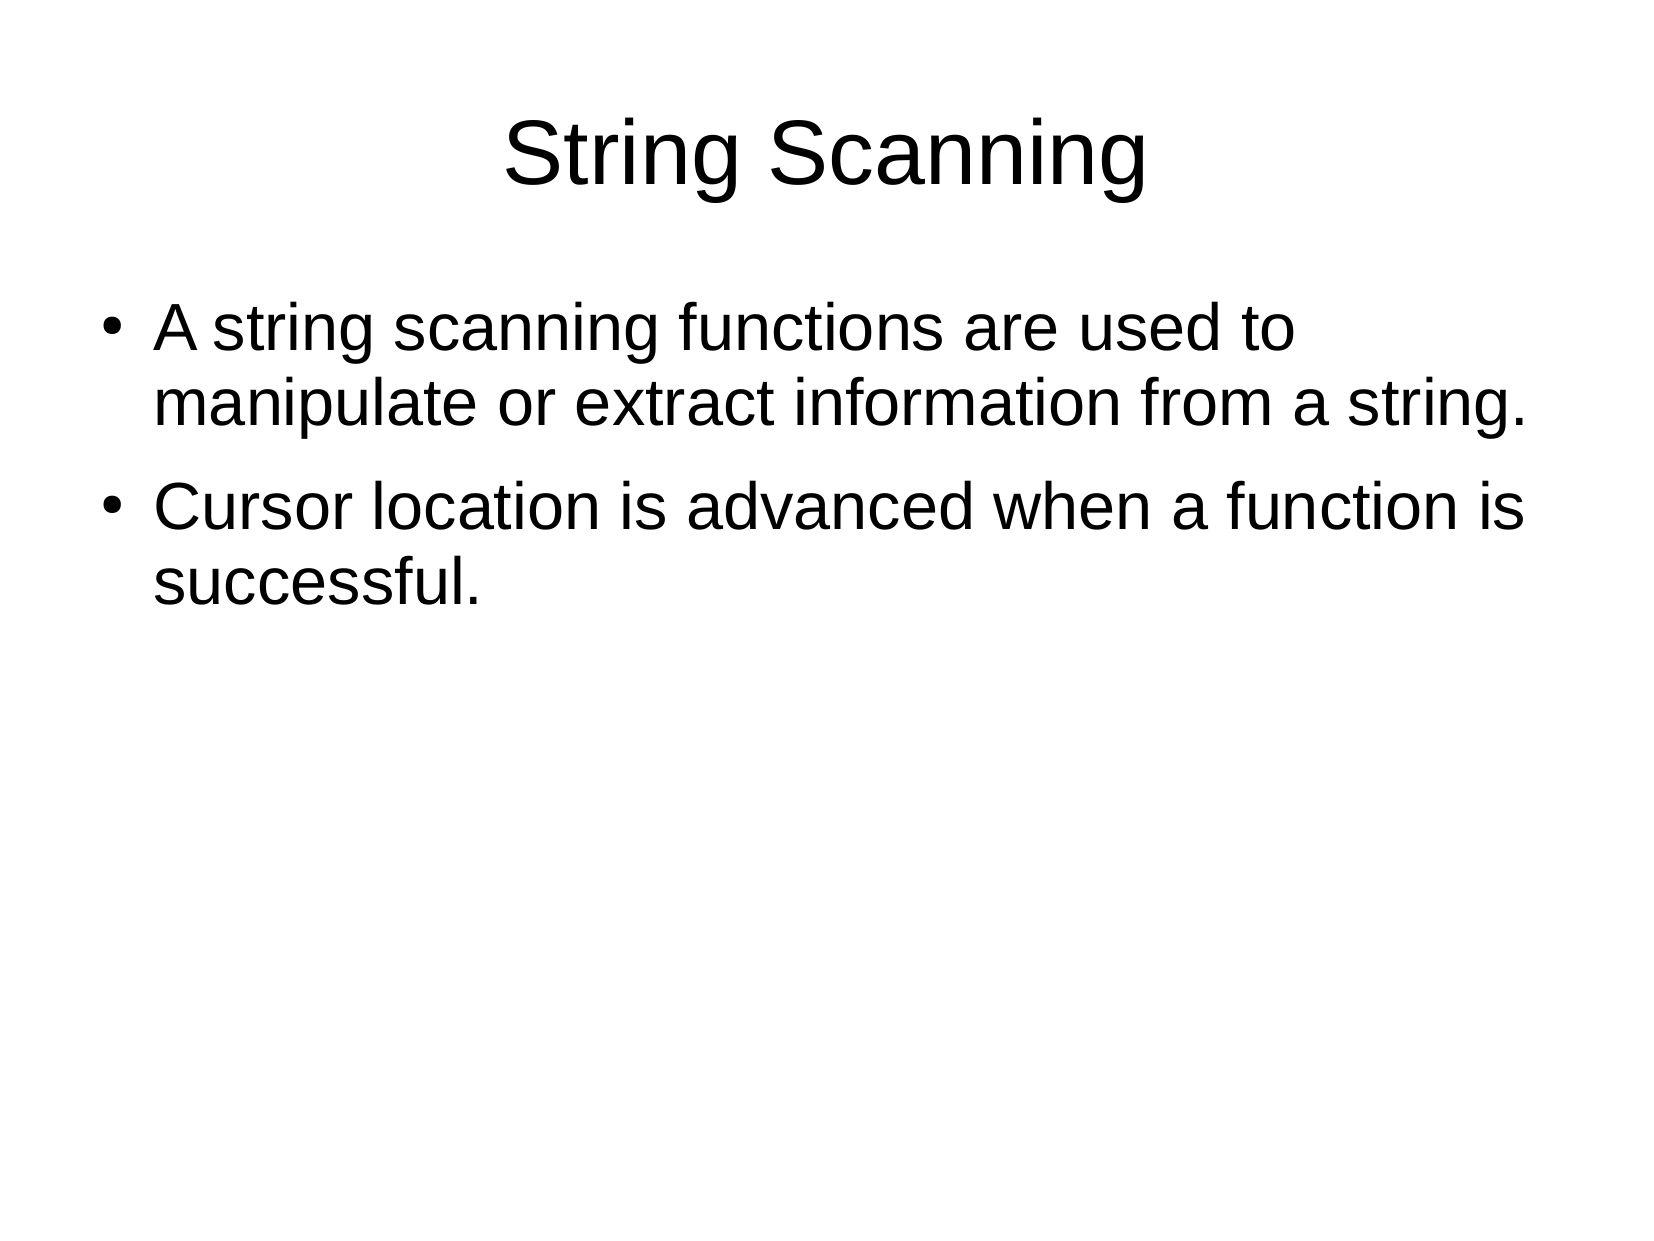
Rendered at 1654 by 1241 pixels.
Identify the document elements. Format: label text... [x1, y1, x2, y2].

list A string scanning functions are used to manipulate or extract information from a string. Cursor location is advanced when a function is successful. [82, 290, 1571, 1010]
title String Scanning [82, 49, 1571, 257]
